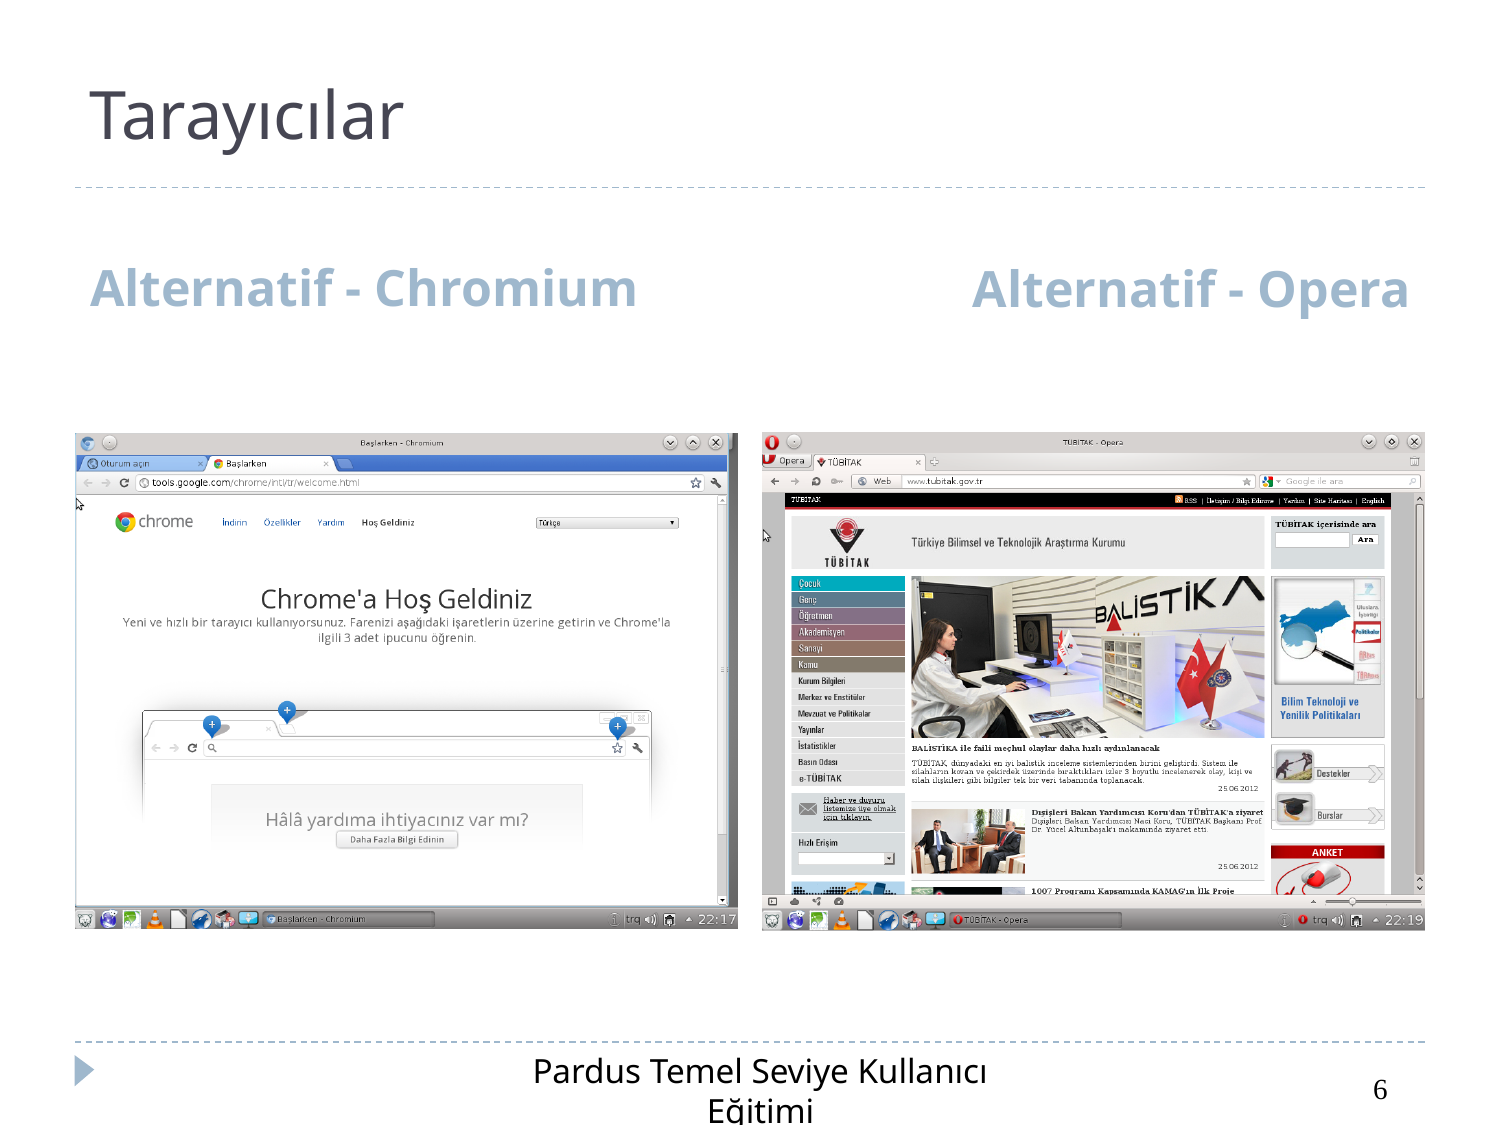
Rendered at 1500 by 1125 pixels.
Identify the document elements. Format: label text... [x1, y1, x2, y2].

picture [762, 432, 1425, 931]
picture [75, 433, 738, 929]
list Alternatif - Chromium [75, 210, 738, 324]
title Tarayıcılar [75, 37, 1425, 188]
list Alternatif - Opera [762, 212, 1426, 325]
